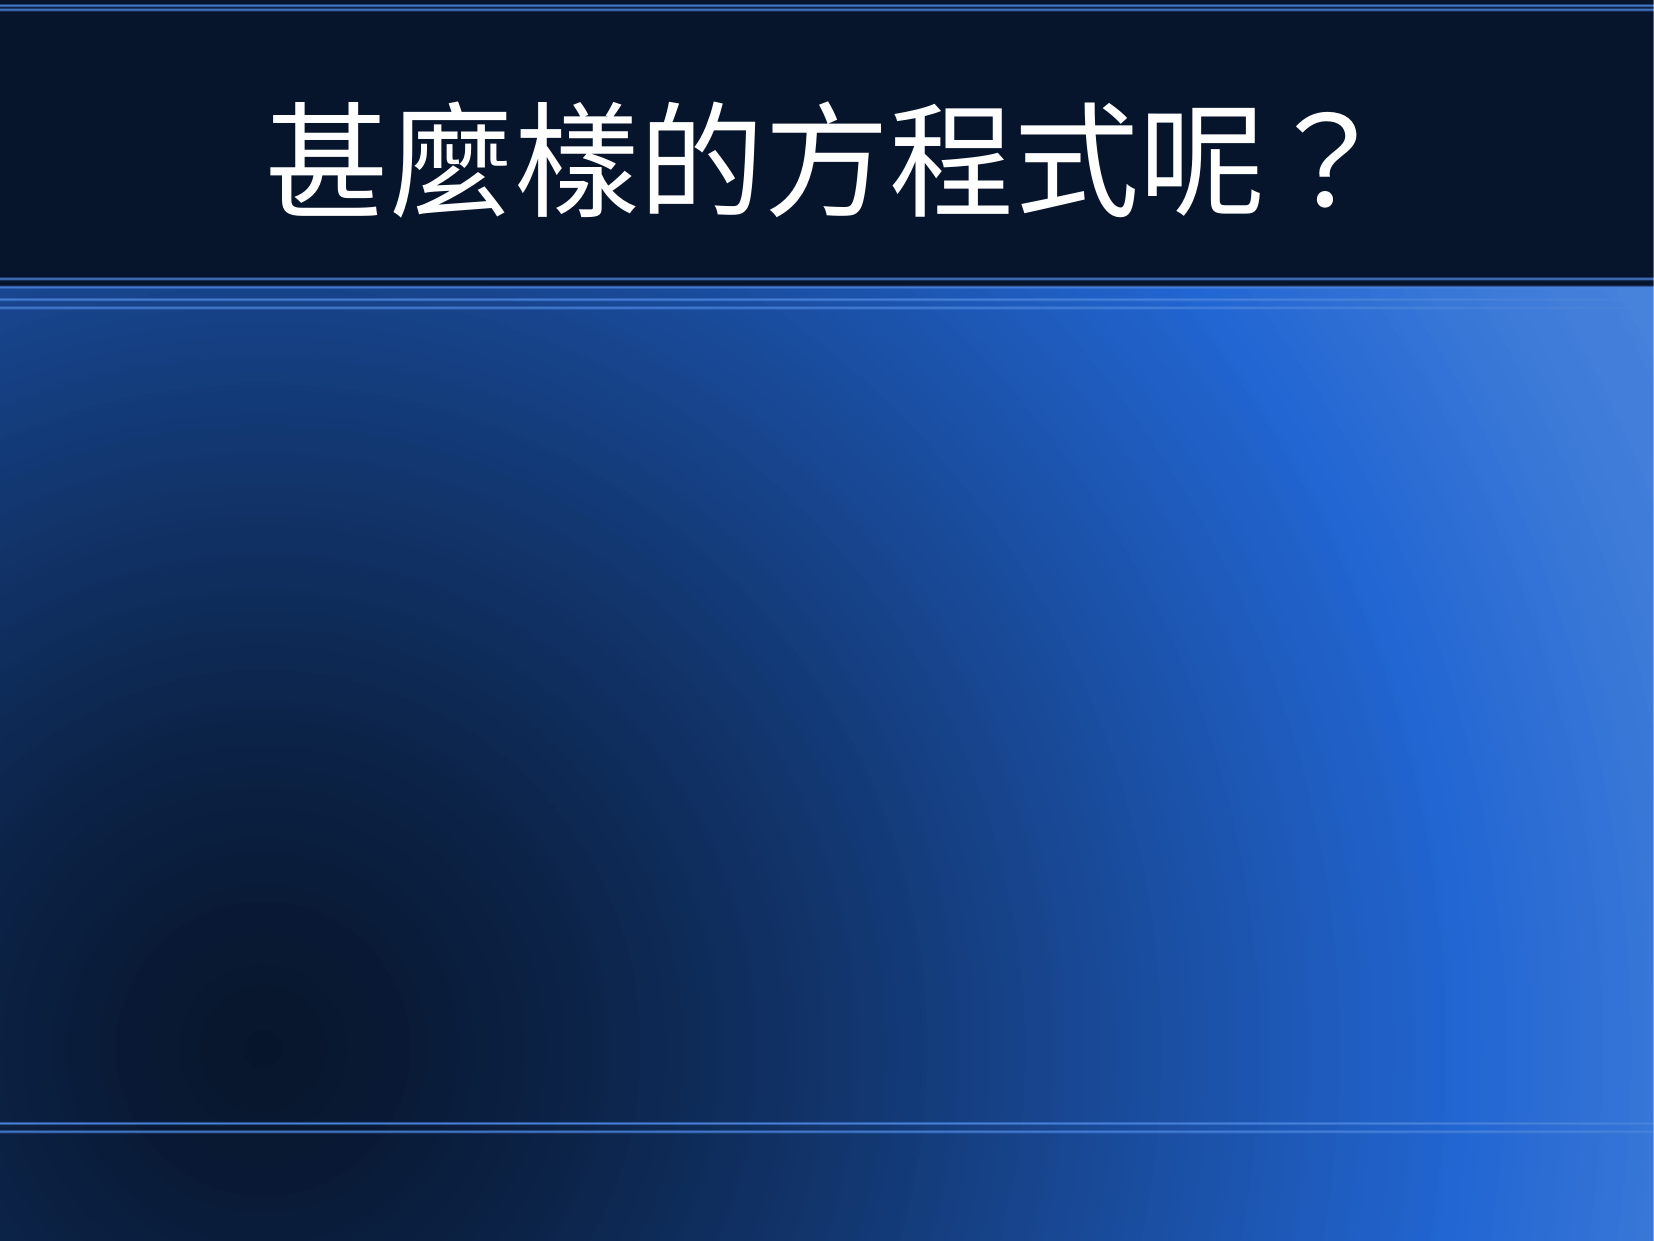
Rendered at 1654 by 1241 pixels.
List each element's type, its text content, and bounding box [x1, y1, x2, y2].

title 甚麼樣的方程式呢？ [82, 49, 1571, 257]
picture [0, 0, 1654, 1241]
